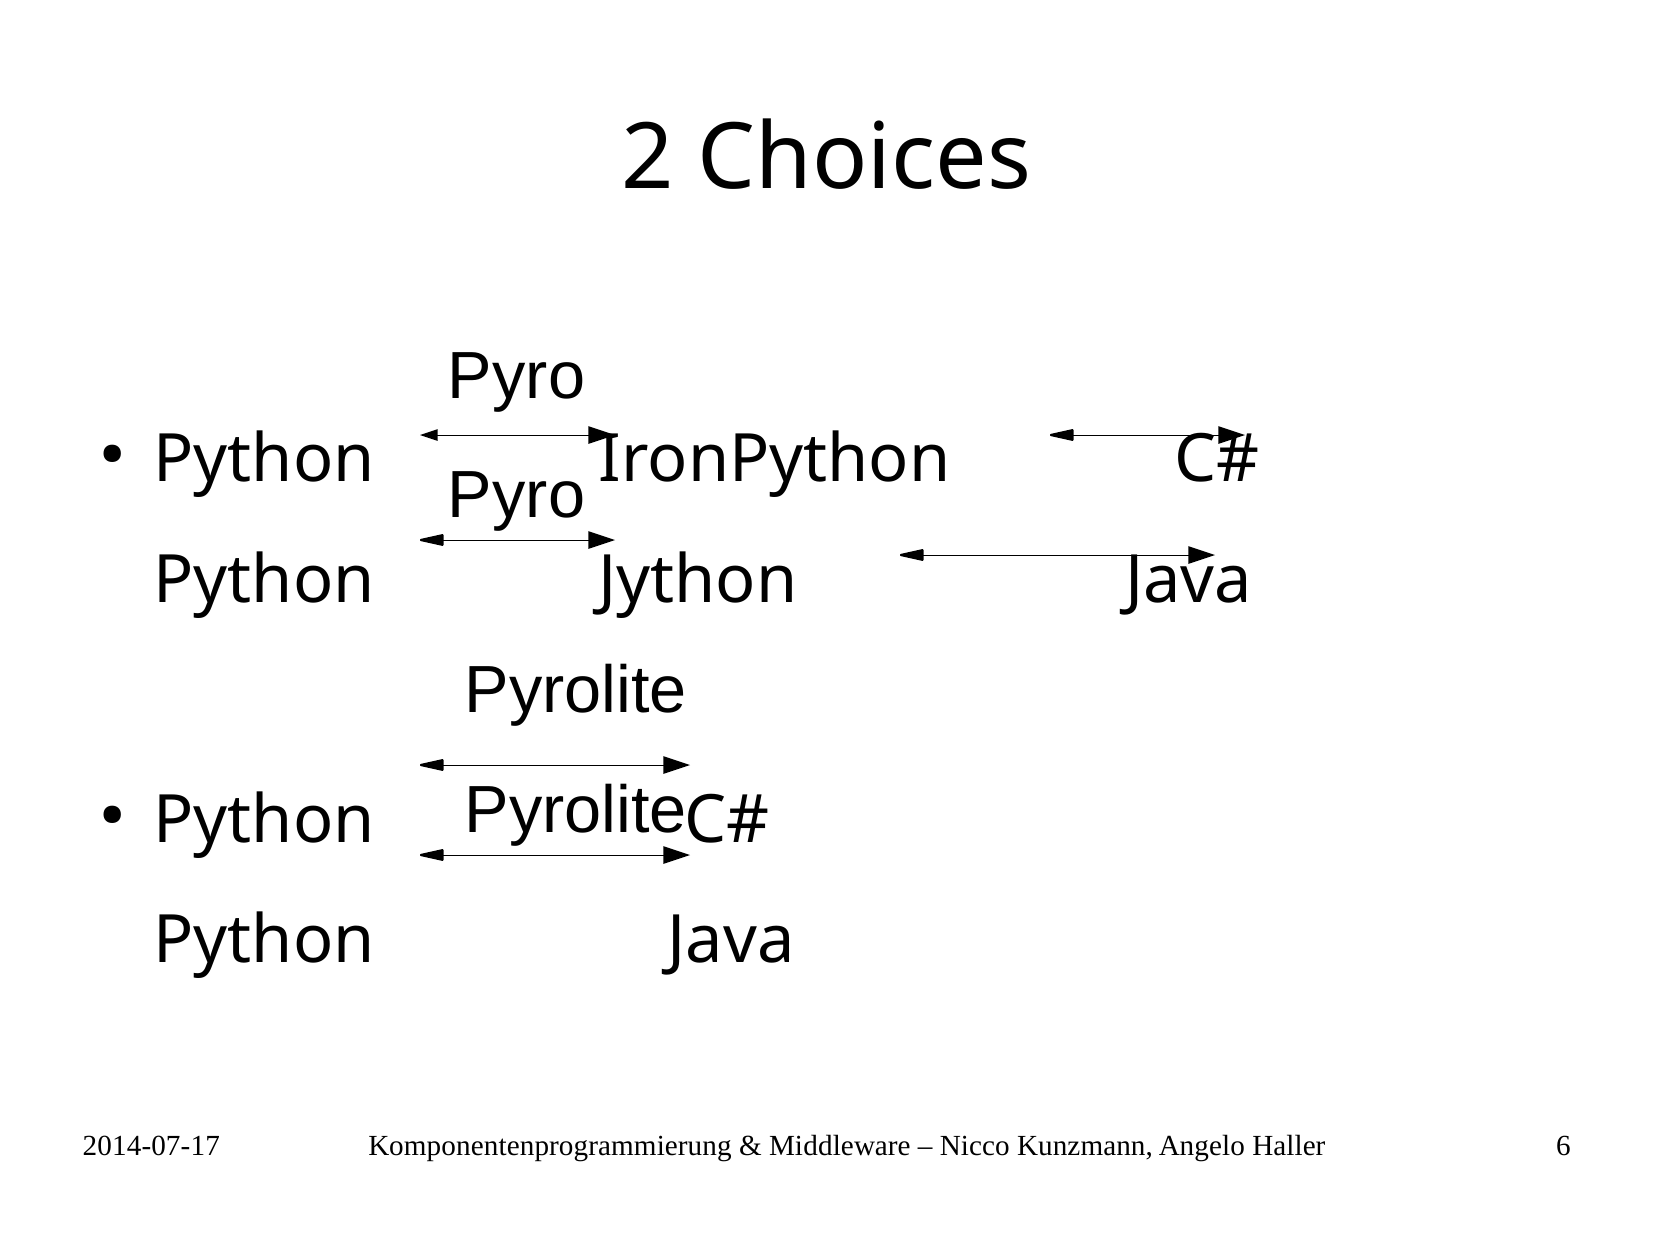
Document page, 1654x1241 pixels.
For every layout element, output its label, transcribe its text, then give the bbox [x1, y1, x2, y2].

text_box Pyro [433, 450, 601, 540]
text_box Pyrolite [450, 765, 702, 855]
text_box Pyrolite [450, 645, 702, 735]
title 2 Choices [82, 49, 1571, 257]
text_box Pyro [433, 330, 601, 421]
list Python IronPython C# Python Jython Java Python C# Python Java [82, 290, 1571, 1010]
